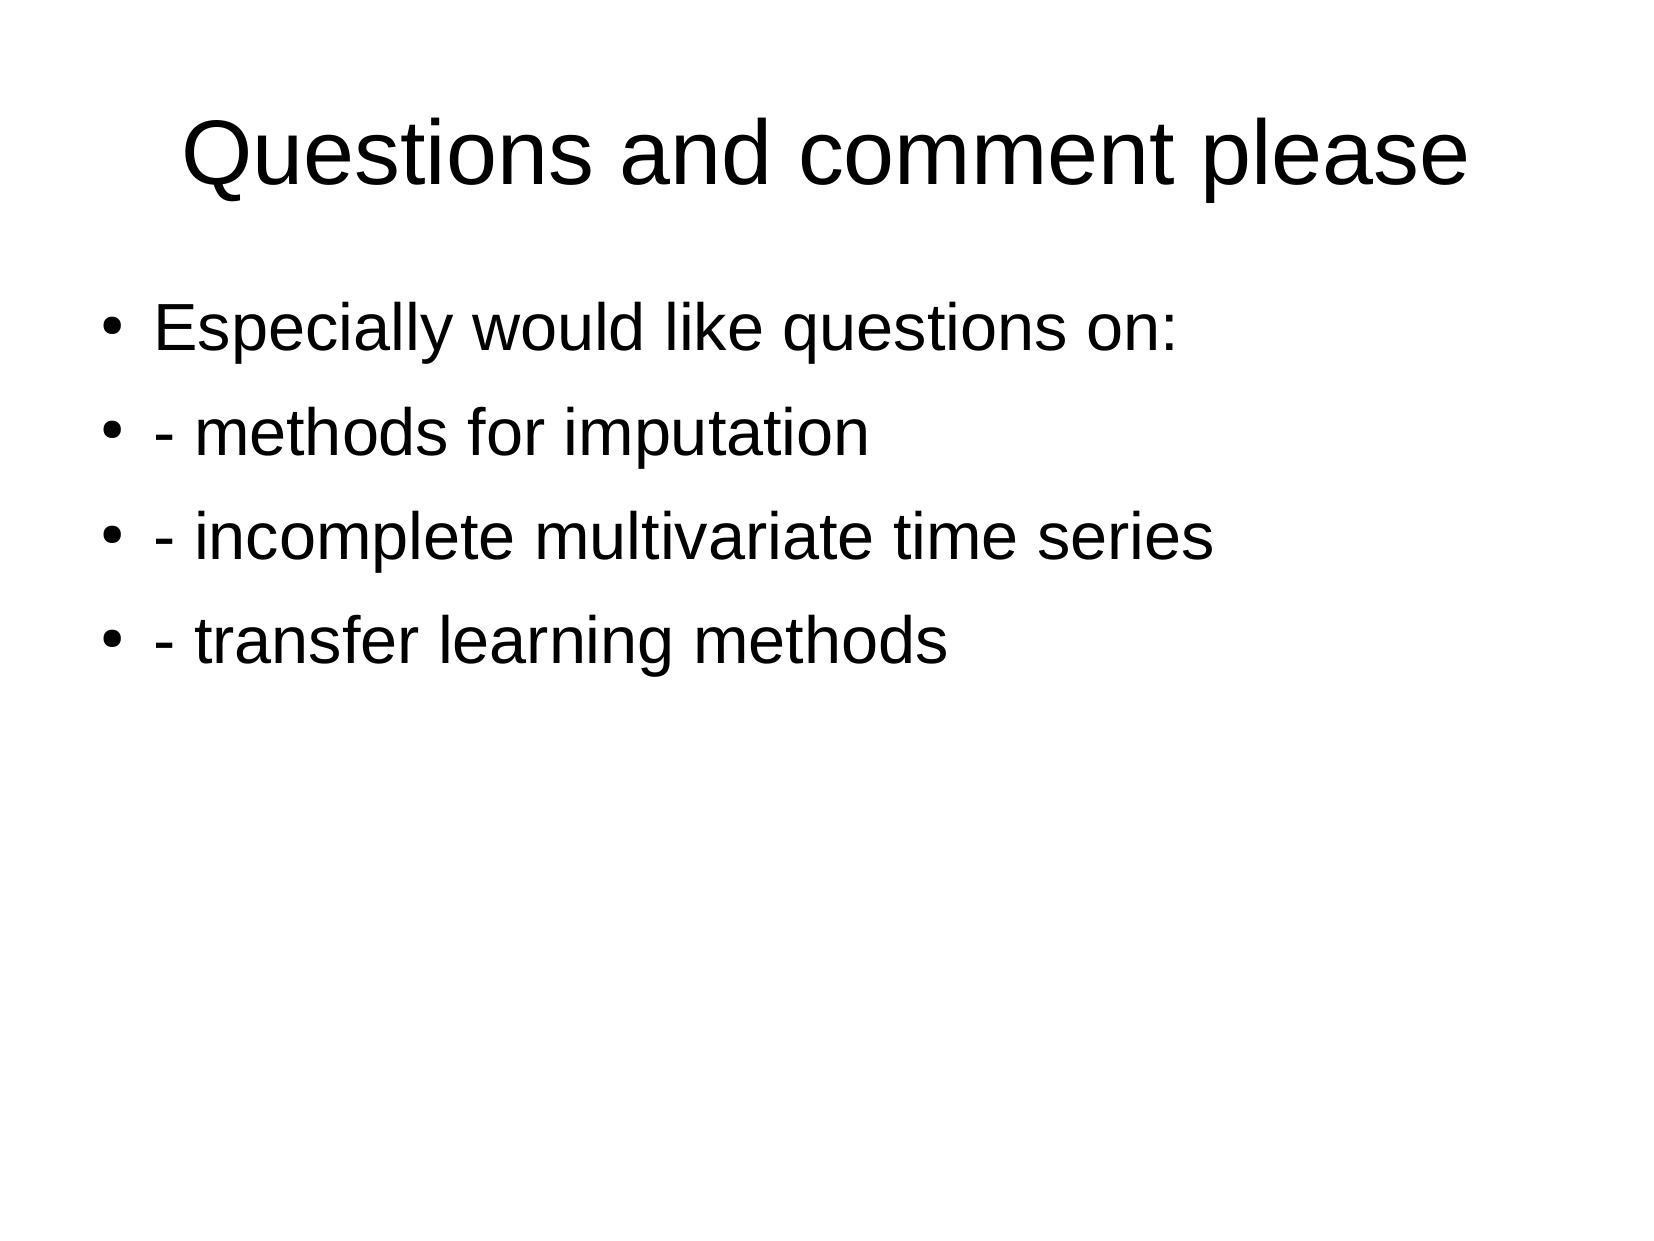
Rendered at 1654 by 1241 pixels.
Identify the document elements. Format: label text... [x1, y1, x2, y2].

list Especially would like questions on: - methods for imputation - incomplete multivariate time series - transfer learning methods [82, 290, 1571, 1010]
title Questions and comment please [82, 49, 1571, 257]
